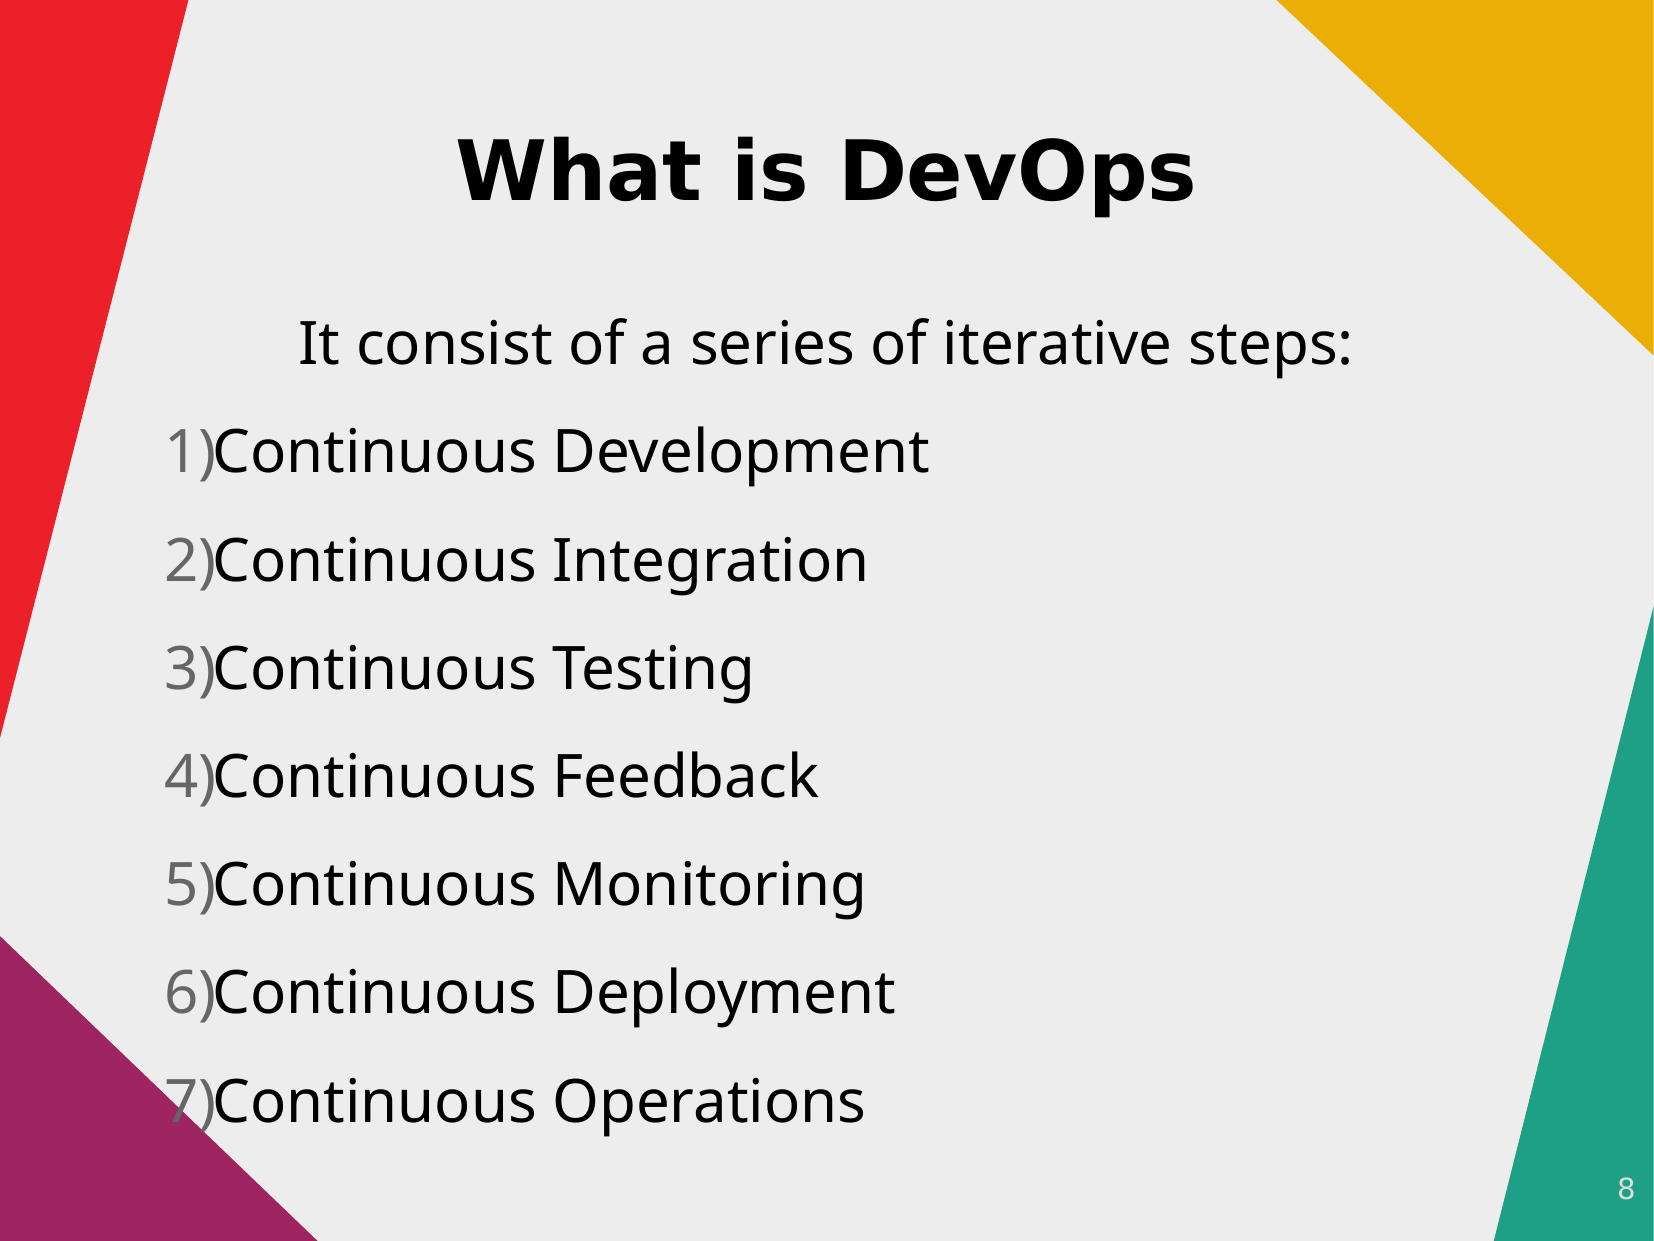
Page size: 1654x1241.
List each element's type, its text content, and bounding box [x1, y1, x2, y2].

title What is DevOps [114, 73, 1539, 271]
list It consist of a series of iterative steps: Continuous Development Continuous Integration Continuous Testing Continuous Feedback Continuous Monitoring Continuous Deployment Continuous Operations [114, 300, 1539, 1141]
